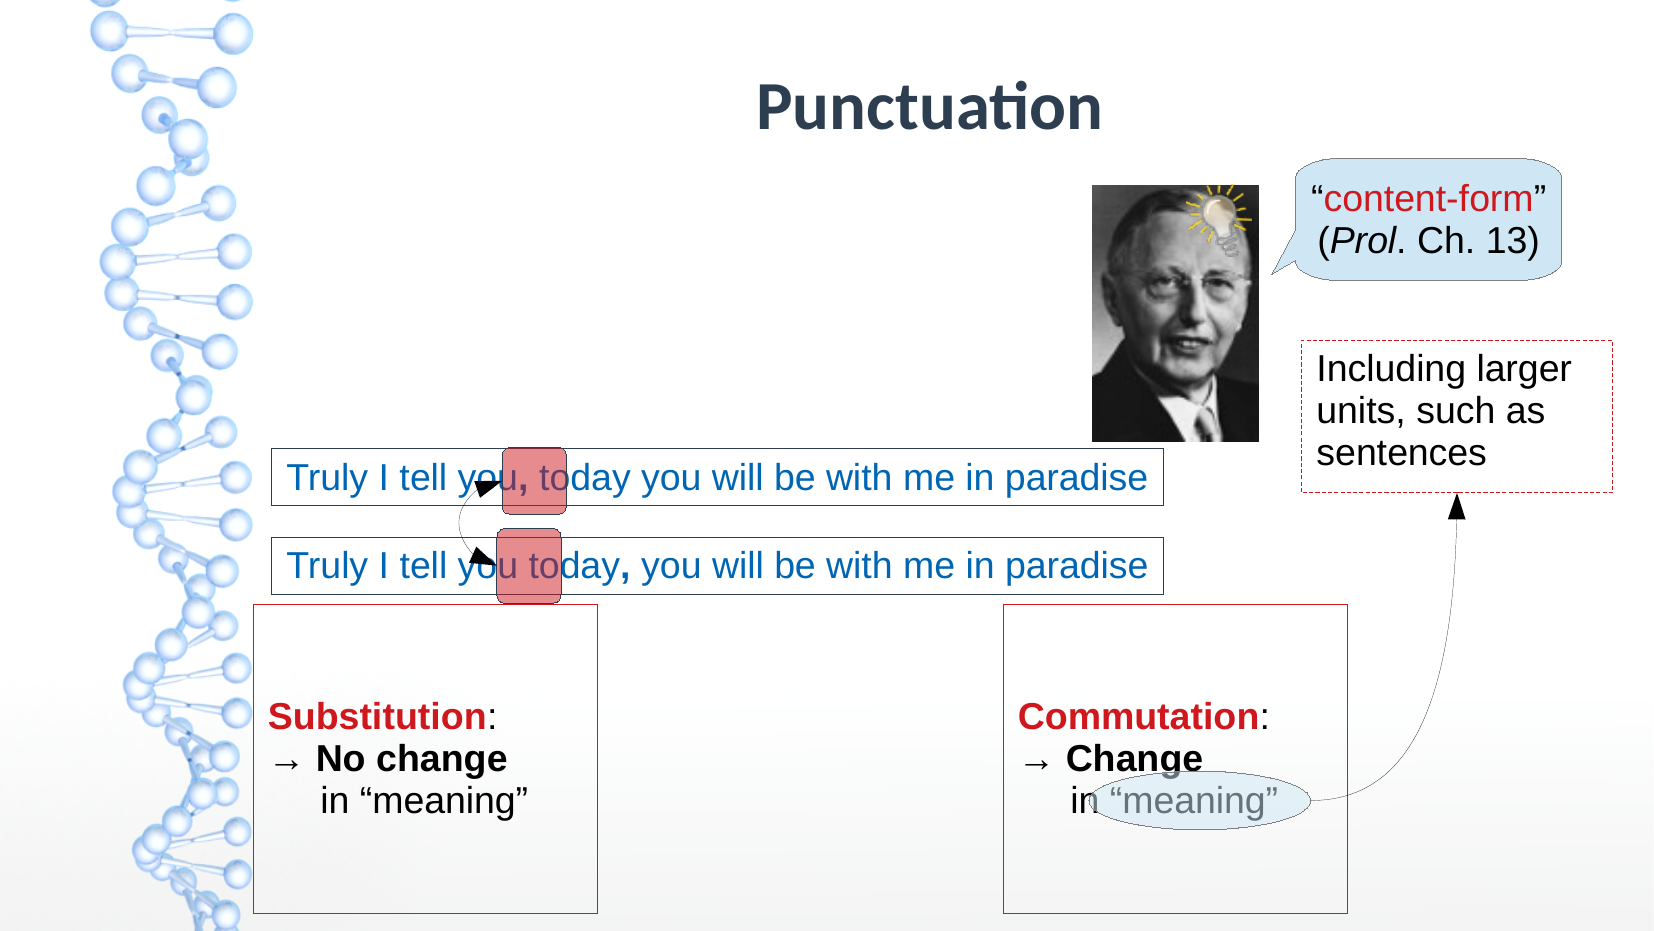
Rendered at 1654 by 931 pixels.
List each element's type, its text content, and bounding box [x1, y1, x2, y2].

text_box [496, 528, 562, 604]
text_box Truly I tell you, today you will be with me in paradise [564, 448, 1164, 506]
text_box Including larger units, such as sentences [1301, 340, 1613, 493]
text_box [1088, 771, 1311, 830]
text_box Commutation: → Change in “meaning” [1003, 604, 1348, 914]
text_box Substitution: → No change in “meaning” [253, 604, 598, 914]
text_box “content-form” (Prol. Ch. 13) [1271, 158, 1562, 281]
text_box Truly I tell you today, you will be with me in paradise [562, 537, 1164, 595]
text_box [502, 447, 567, 515]
title Punctuation [265, 35, 1595, 189]
text_box Truly I tell you, today you will be with me in paradise [271, 448, 505, 506]
text_box Truly I tell you today, you will be with me in paradise [271, 537, 496, 595]
picture [0, 0, 1654, 931]
